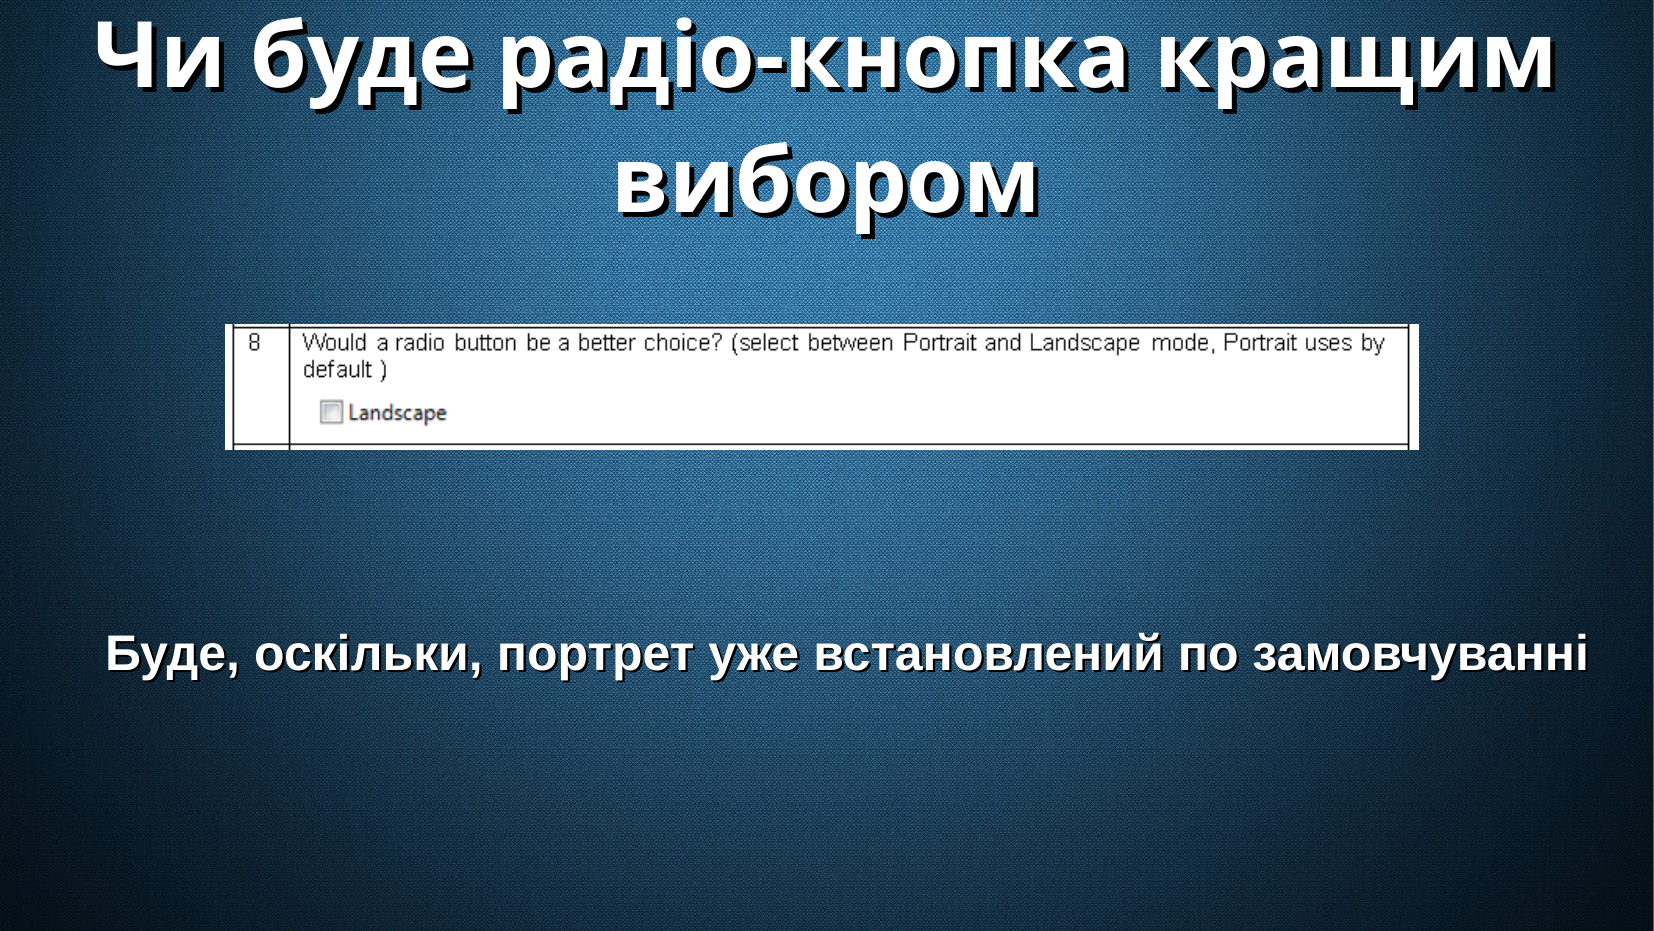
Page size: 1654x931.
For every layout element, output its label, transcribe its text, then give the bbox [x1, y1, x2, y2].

picture [0, 0, 1654, 931]
title Чи буде радіо-кнопка кращим вибором [82, 12, 1571, 218]
subtitle Буде, оскільки, портрет уже встановлений по замовчуванні [105, 510, 1616, 796]
